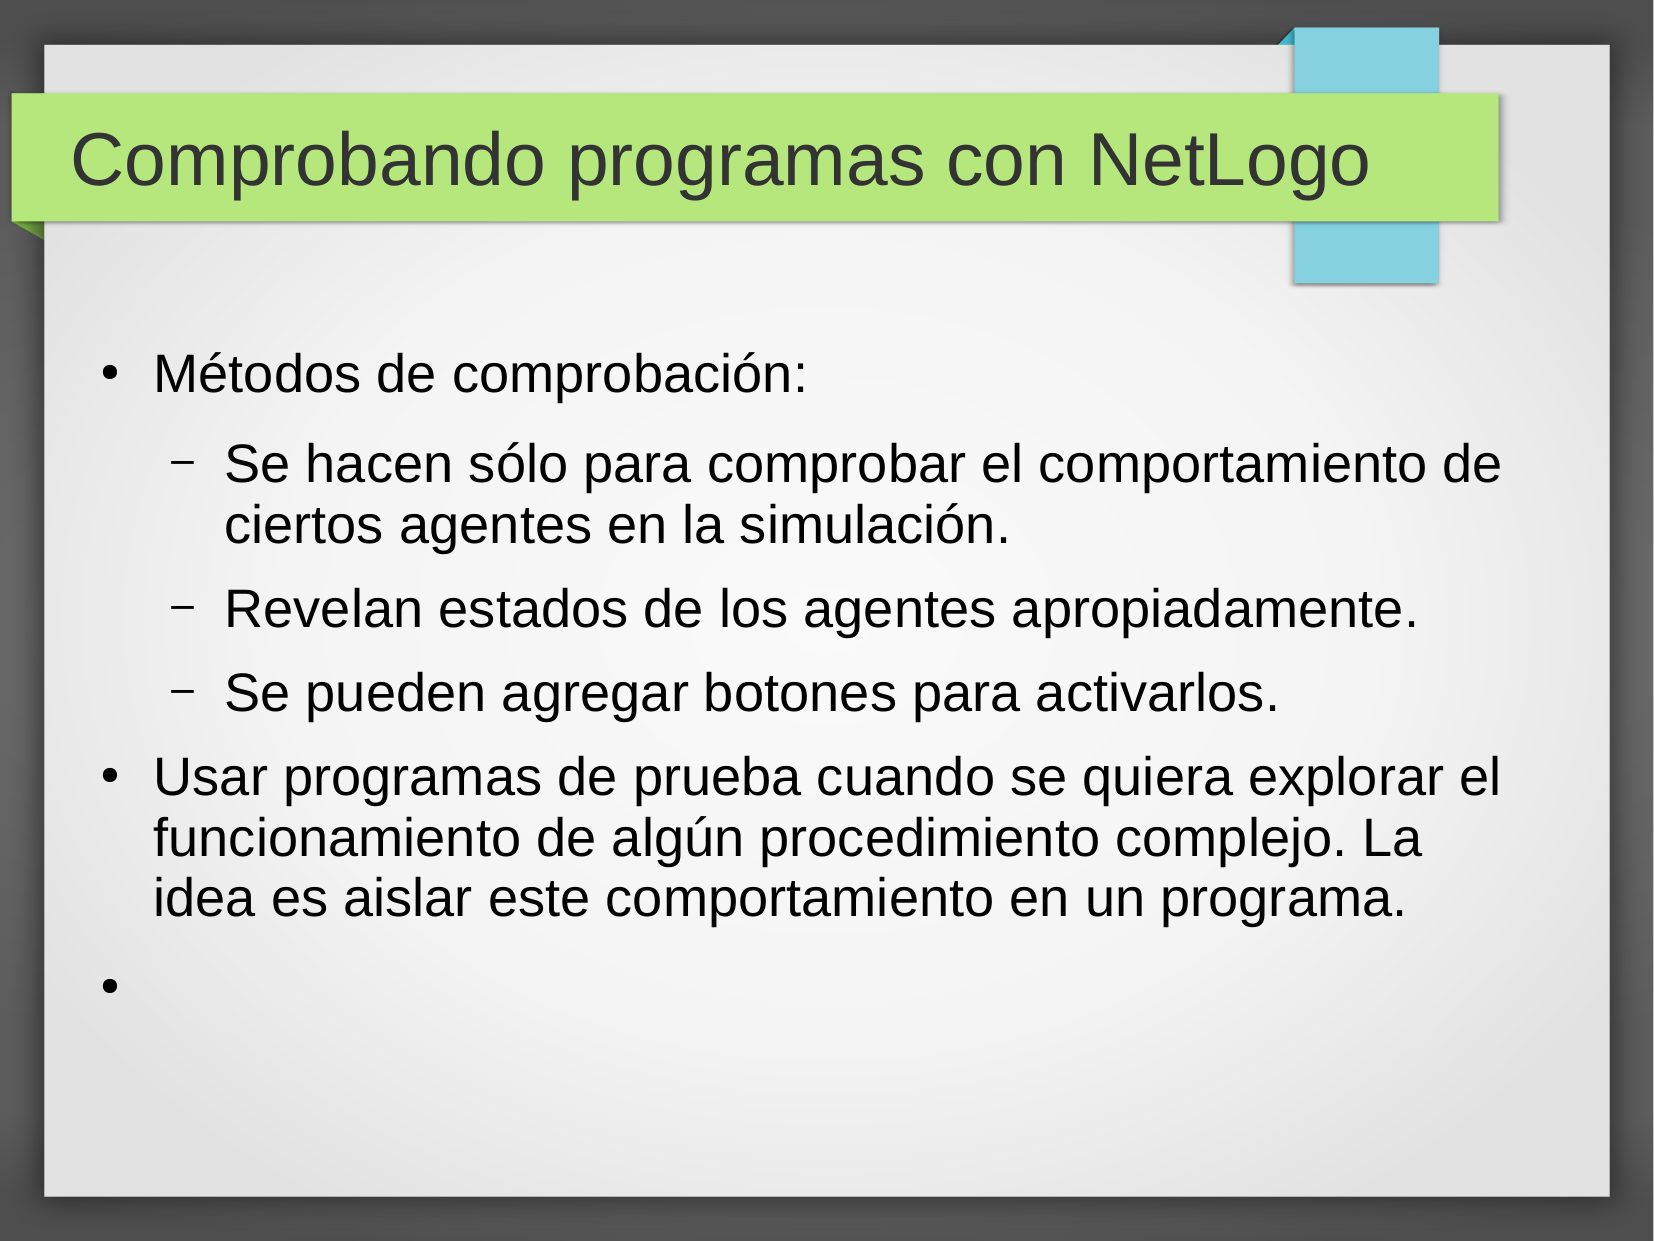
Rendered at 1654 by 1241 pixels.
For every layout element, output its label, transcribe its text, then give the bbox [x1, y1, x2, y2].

title Comprobando programas con NetLogo [70, 106, 1465, 213]
picture [0, 0, 1654, 1241]
list Métodos de comprobación: Se hacen sólo para comprobar el comportamiento de ciertos agentes en la simulación. Revelan estados de los agentes apropiadamente. Se pueden agregar botones para activarlos. Usar programas de prueba cuando se quiera explorar el funcionamiento de algún procedimiento complejo. La idea es aislar este comportamiento en un programa. [82, 343, 1538, 1063]
